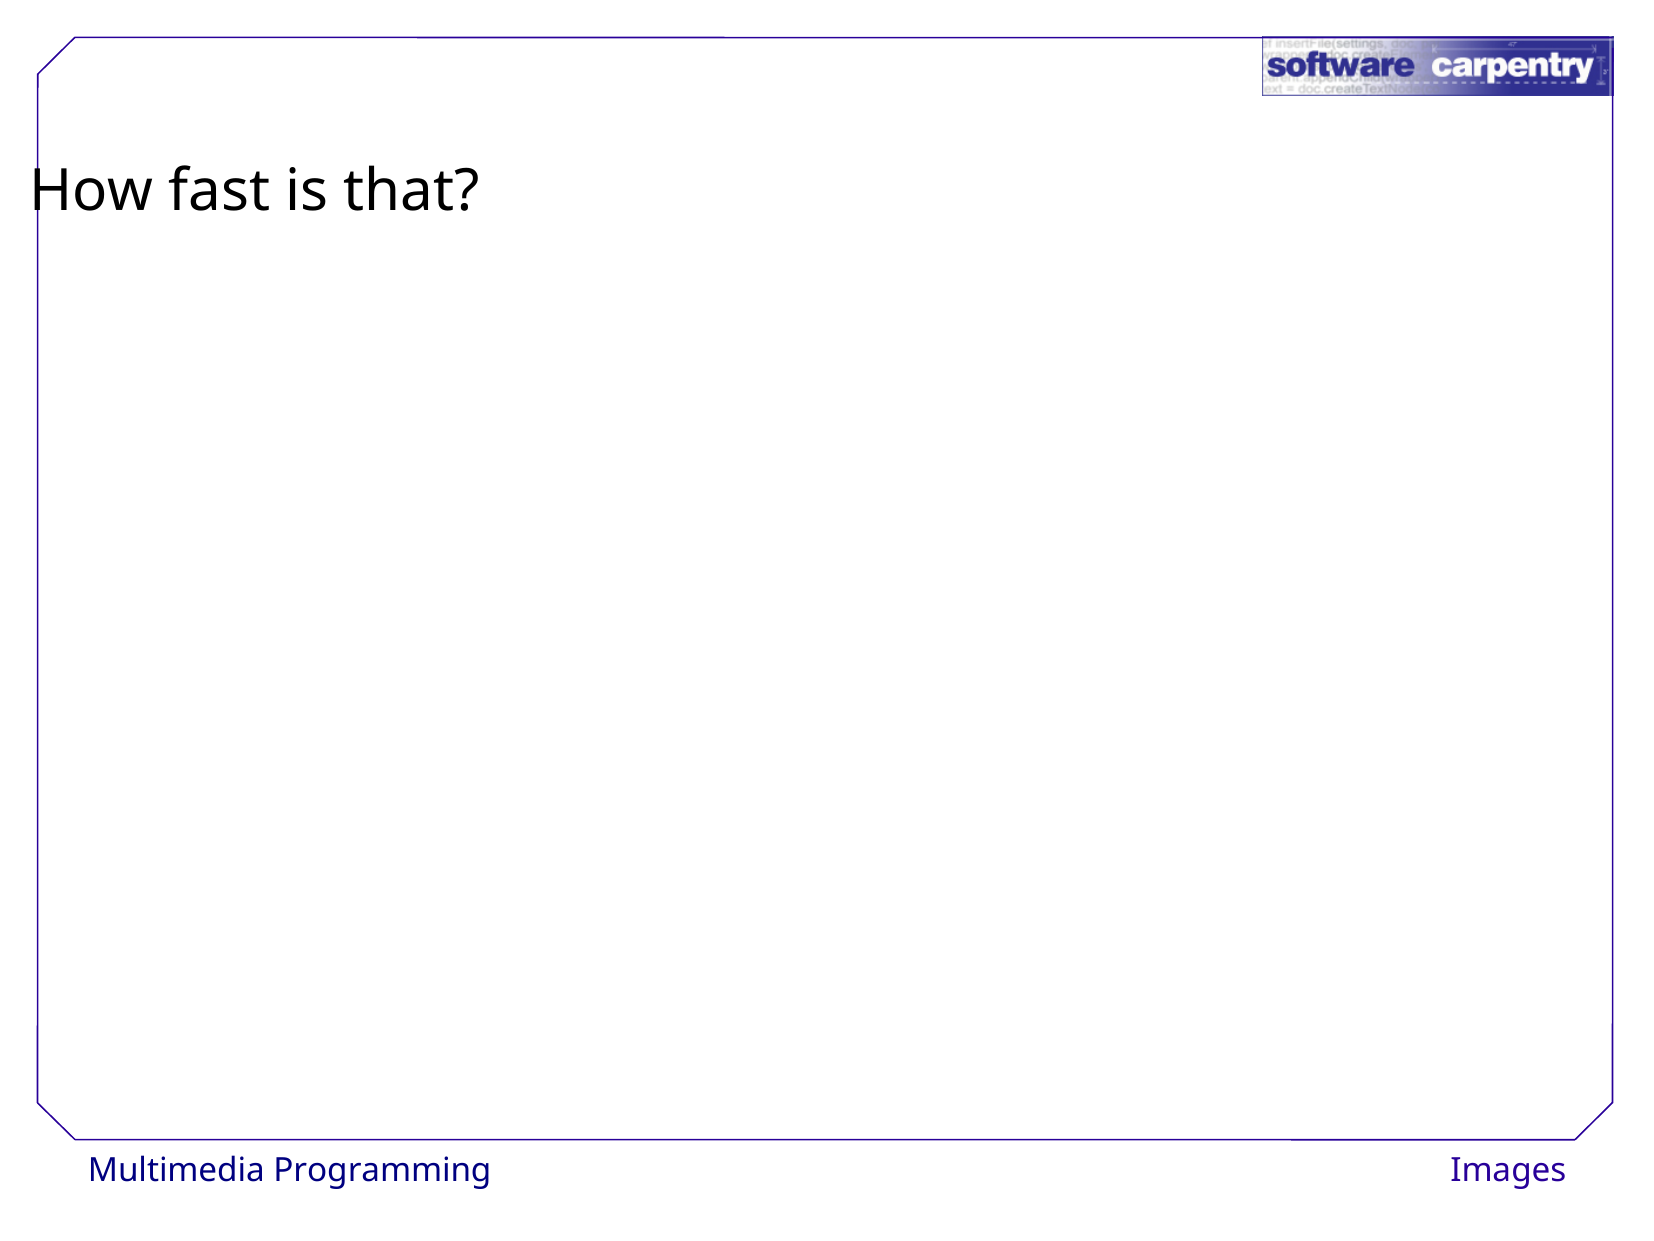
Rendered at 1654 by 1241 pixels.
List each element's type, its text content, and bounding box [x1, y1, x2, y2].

text_box How fast is that? [14, 109, 645, 231]
picture [1262, 36, 1614, 96]
